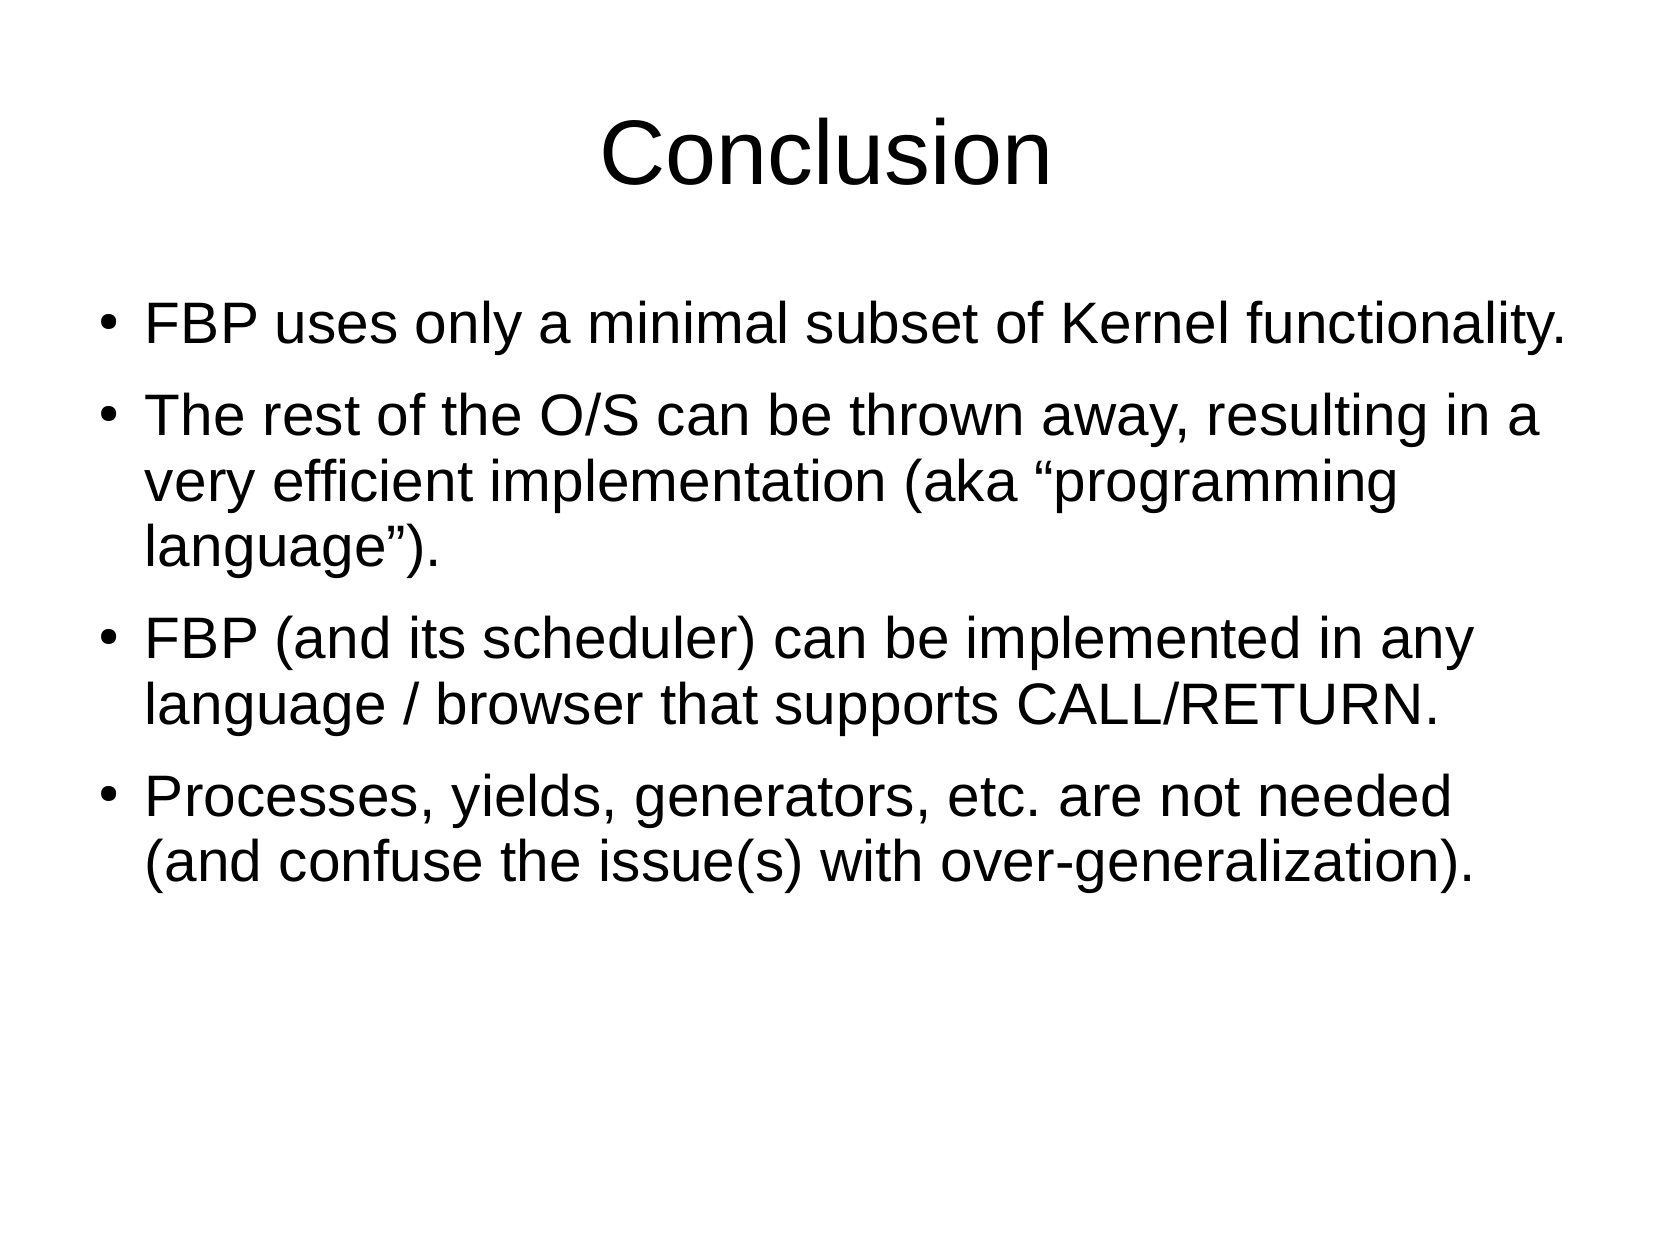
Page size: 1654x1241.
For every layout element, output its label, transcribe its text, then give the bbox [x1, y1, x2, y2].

list FBP uses only a minimal subset of Kernel functionality. The rest of the O/S can be thrown away, resulting in a very efficient implementation (aka “programming language”). FBP (and its scheduler) can be implemented in any language / browser that supports CALL/RETURN. Processes, yields, generators, etc. are not needed (and confuse the issue(s) with over-generalization). [82, 290, 1571, 1010]
title Conclusion [82, 49, 1571, 257]
